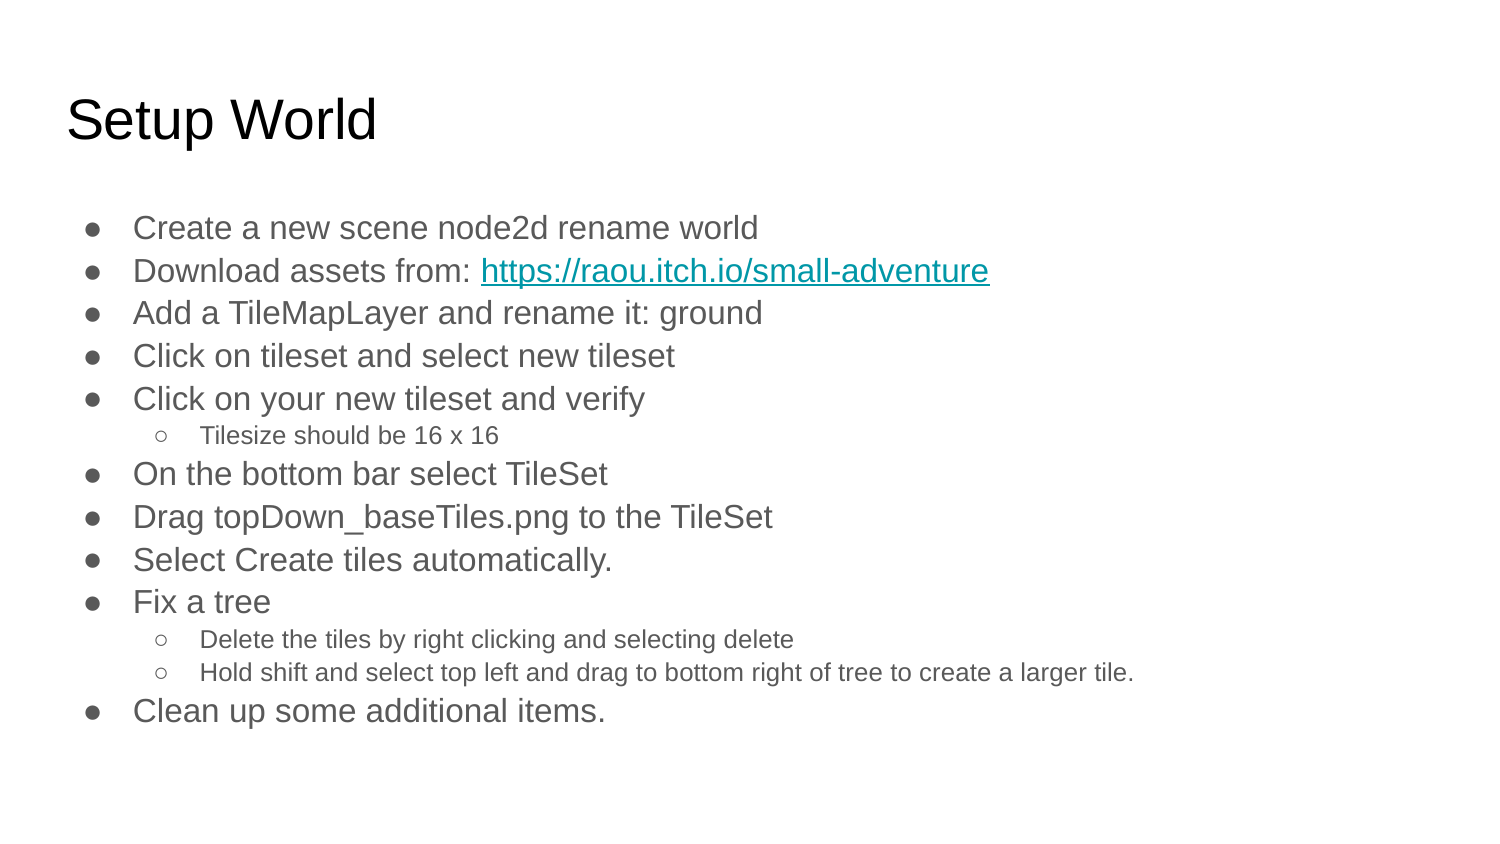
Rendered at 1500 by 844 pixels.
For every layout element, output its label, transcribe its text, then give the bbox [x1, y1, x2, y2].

list Create a new scene node2d rename world Download assets from: https://raou.itch.io/small-adventure Add a TileMapLayer and rename it: ground Click on tileset and select new tileset Click on your new tileset and verify Tilesize should be 16 x 16 On the bottom bar select TileSet Drag topDown_baseTiles.png to the TileSet Select Create tiles automatically. Fix a tree Delete the tiles by right clicking and selecting delete Hold shift and select top left and drag to bottom right of tree to create a larger tile. Clean up some additional items. [51, 189, 1449, 750]
title Setup World [51, 72, 1449, 167]
